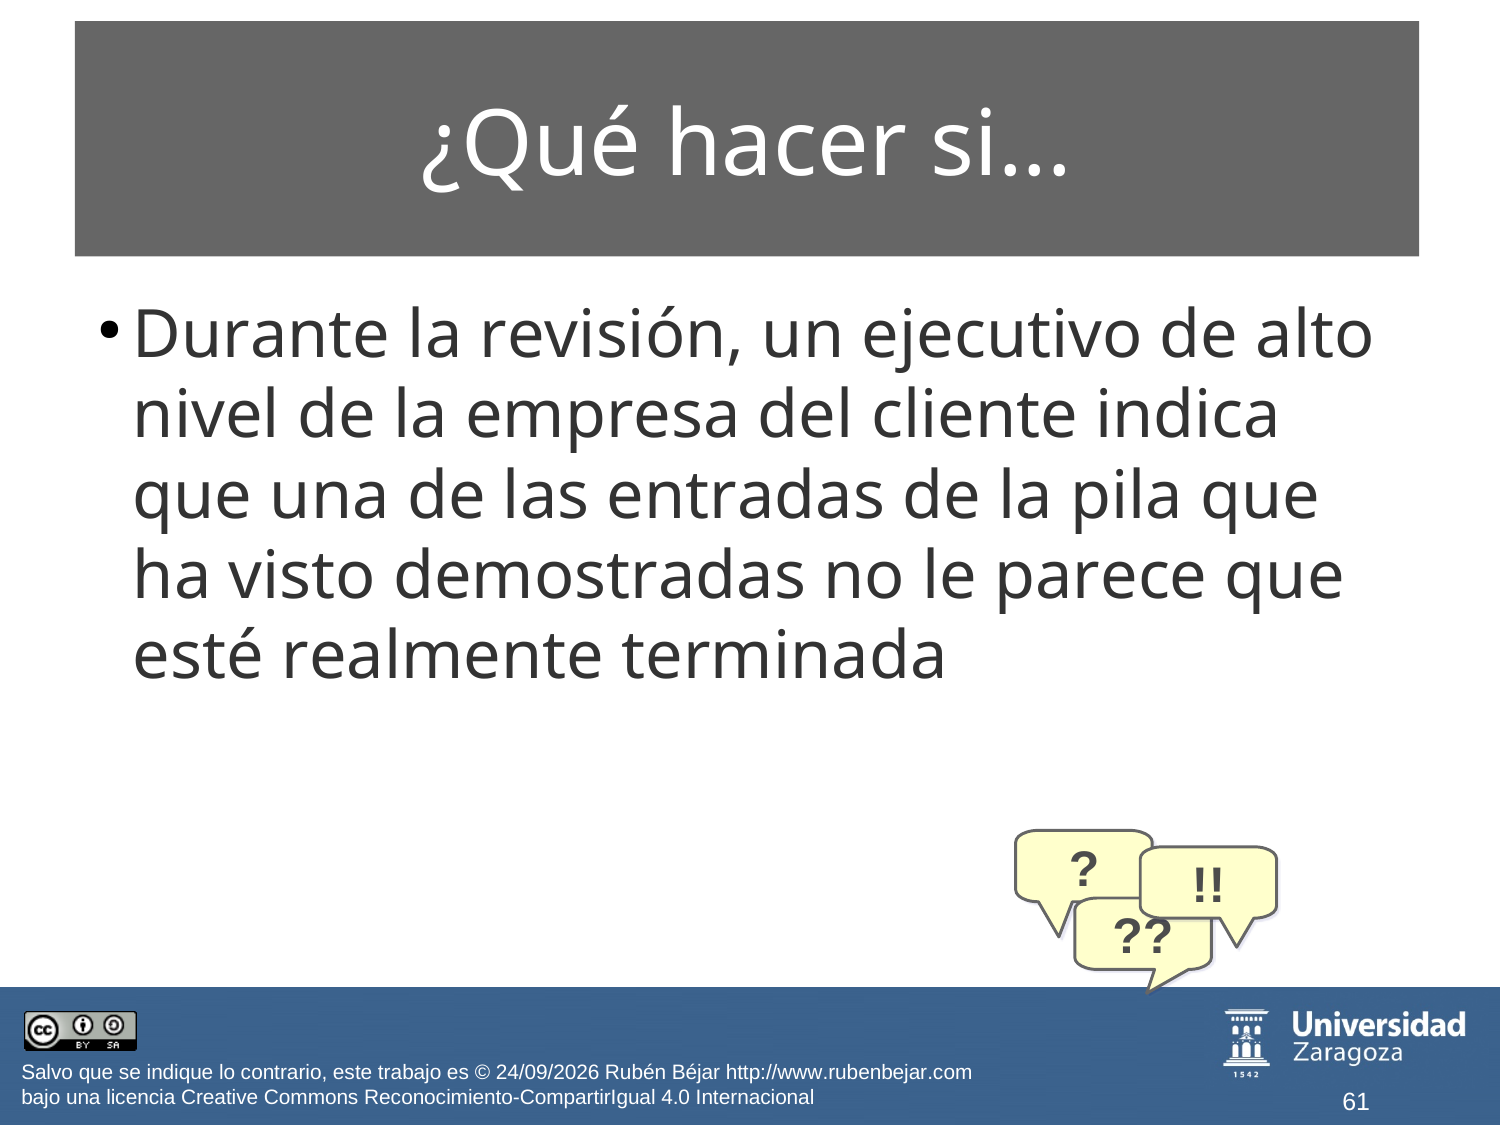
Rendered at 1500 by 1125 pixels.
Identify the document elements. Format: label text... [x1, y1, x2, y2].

text_box !! [1140, 846, 1277, 948]
list Durante la revisión, un ejecutivo de alto nivel de la empresa del cliente indica que una de las entradas de la pila que ha visto demostradas no le parece que esté realmente terminada [82, 283, 1418, 957]
picture [0, 987, 1500, 1125]
text_box ? [1015, 830, 1153, 937]
text_box ?? [1074, 897, 1212, 994]
title ¿Qué hacer si... [74, 21, 1420, 257]
